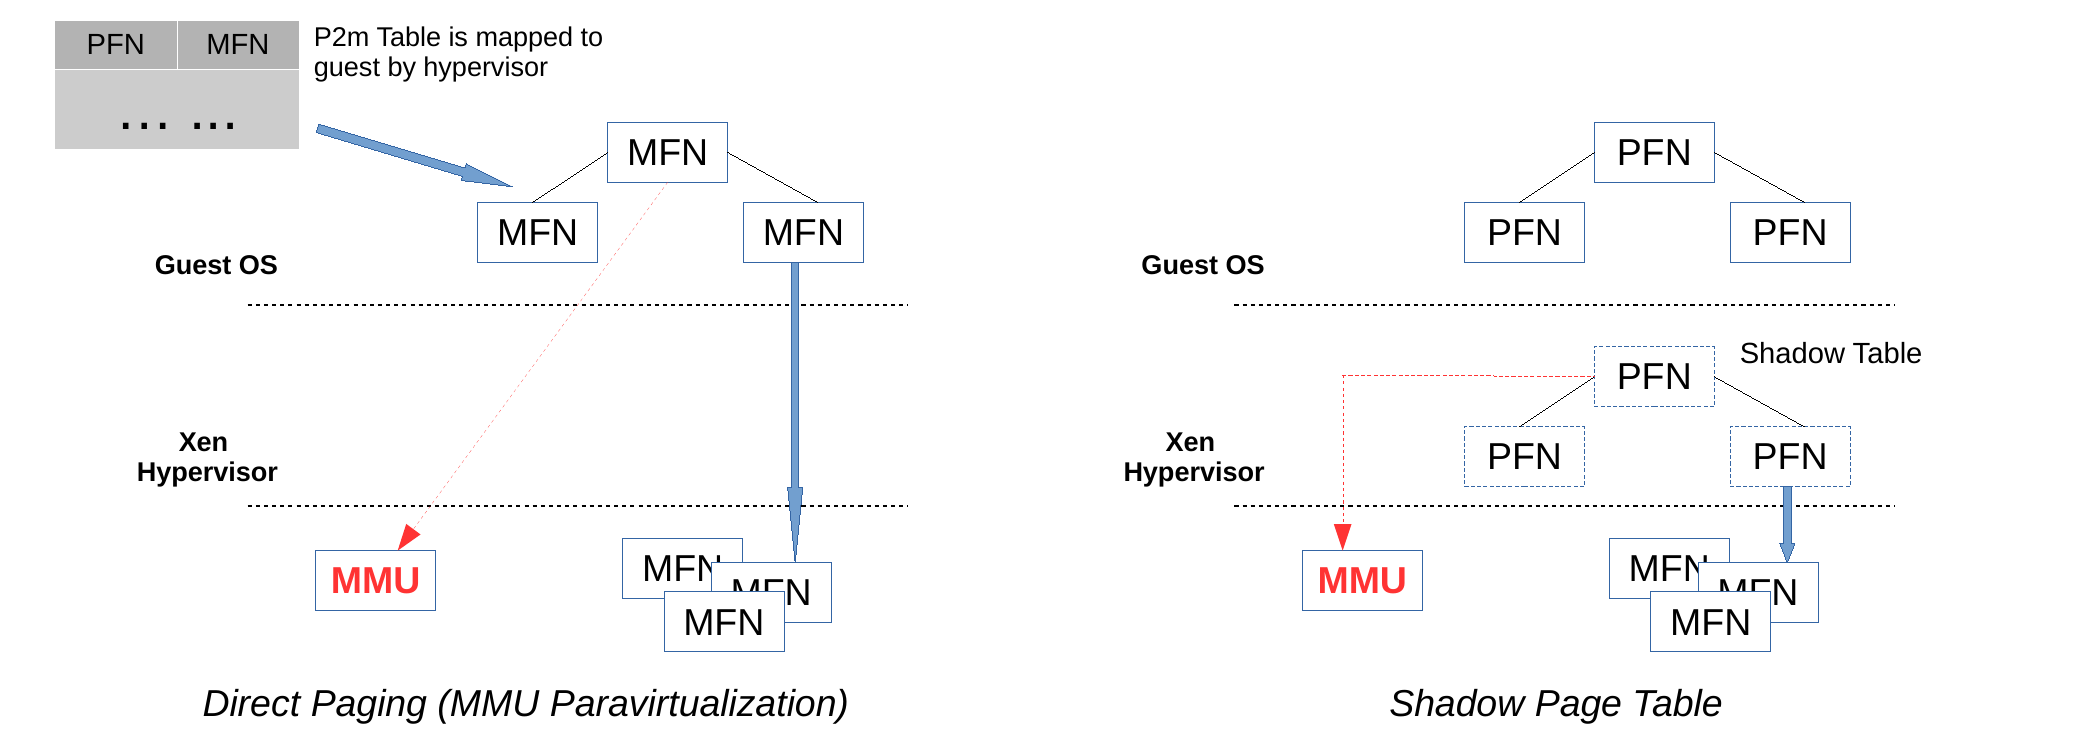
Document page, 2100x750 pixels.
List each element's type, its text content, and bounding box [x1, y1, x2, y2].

text_box PFN [1730, 202, 1851, 263]
text_box MFN [664, 591, 785, 652]
text_box P2m Table is mapped to guest by hypervisor [299, 14, 645, 90]
text_box MMU [1302, 550, 1423, 611]
text_box Guest OS [140, 242, 293, 288]
text_box MFN [622, 538, 743, 599]
text_box PFN [1594, 122, 1715, 183]
table_header PFN [55, 21, 177, 69]
text_box MFN [1698, 562, 1819, 623]
text_box PFN [1464, 202, 1585, 263]
table_cell … ... [55, 70, 299, 149]
text_box MFN [607, 122, 728, 183]
text_box Guest OS [1126, 242, 1280, 288]
text_box Shadow Page Table [1374, 675, 1738, 732]
text_box Xen Hypervisor [1108, 419, 1280, 496]
text_box PFN [1730, 426, 1851, 487]
text_box [316, 124, 513, 187]
text_box PFN [1464, 426, 1585, 487]
text_box MFN [1609, 538, 1730, 599]
text_box Direct Paging (MMU Paravirtualization) [187, 675, 865, 732]
text_box PFN [1594, 346, 1715, 407]
text_box MFN [711, 562, 832, 623]
text_box Shadow Table [1725, 330, 1938, 378]
table_header MFN [178, 21, 299, 69]
text_box MFN [477, 202, 598, 263]
text_box MFN [1650, 591, 1771, 652]
text_box [1779, 486, 1795, 563]
text_box MFN [743, 202, 864, 263]
text_box Xen Hypervisor [122, 419, 293, 496]
text_box [787, 262, 803, 563]
text_box MMU [315, 550, 436, 611]
